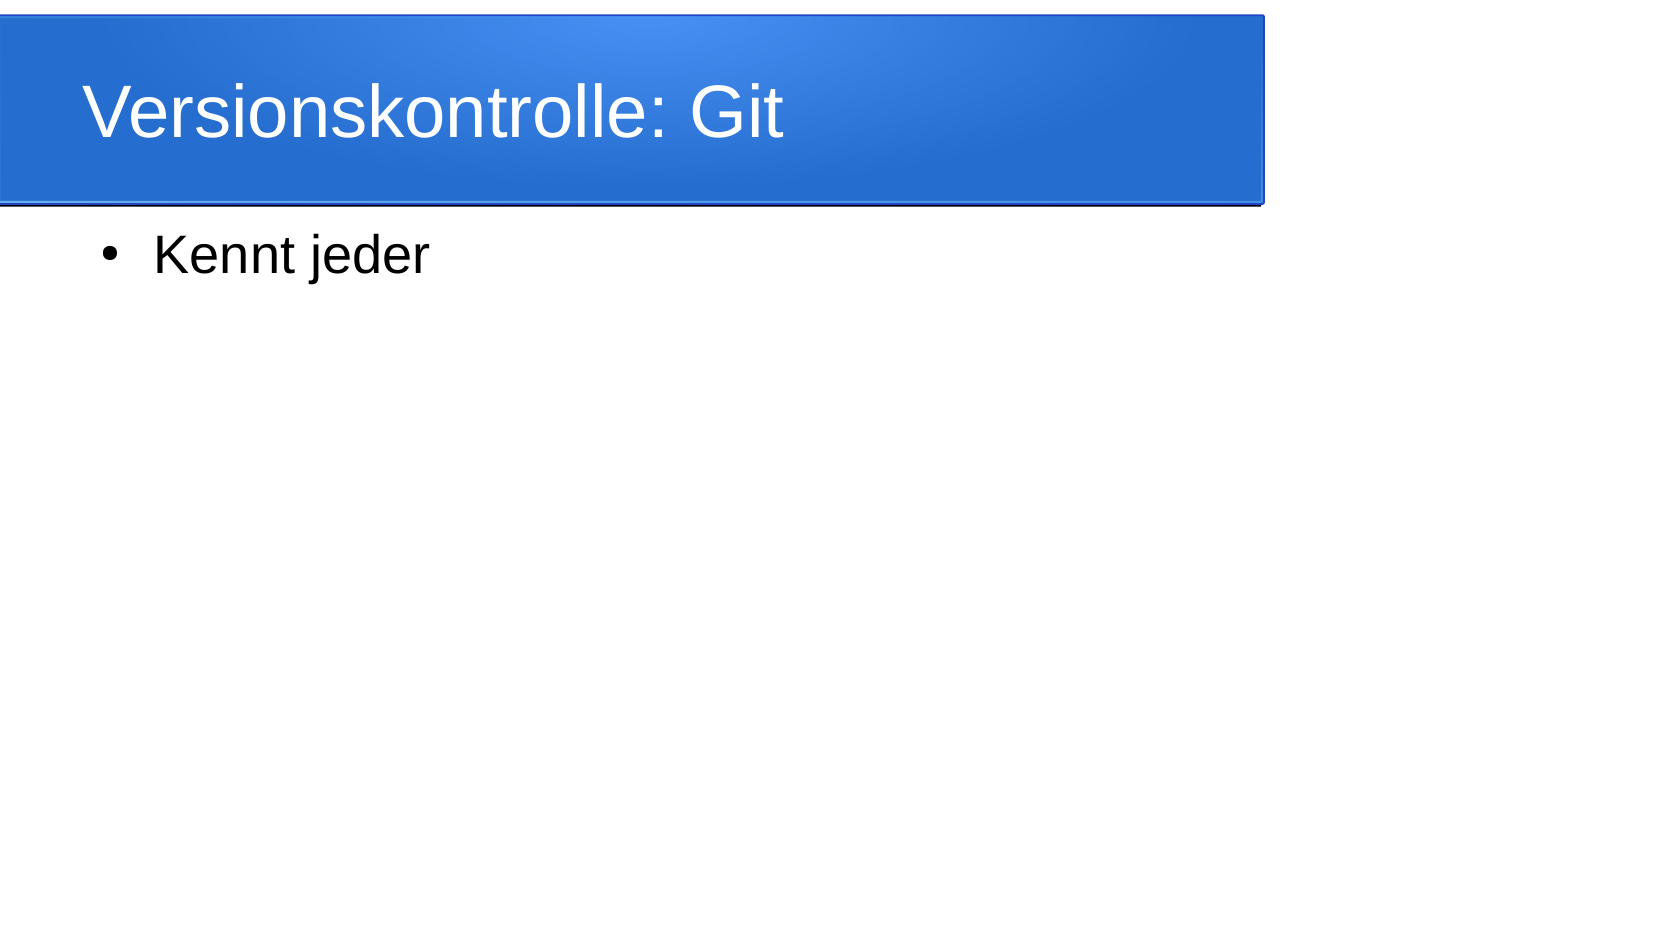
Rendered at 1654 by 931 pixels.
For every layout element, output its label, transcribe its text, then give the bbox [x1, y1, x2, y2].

list Kennt jeder [82, 224, 1571, 764]
title Versionskontrolle: Git [82, 35, 1235, 189]
